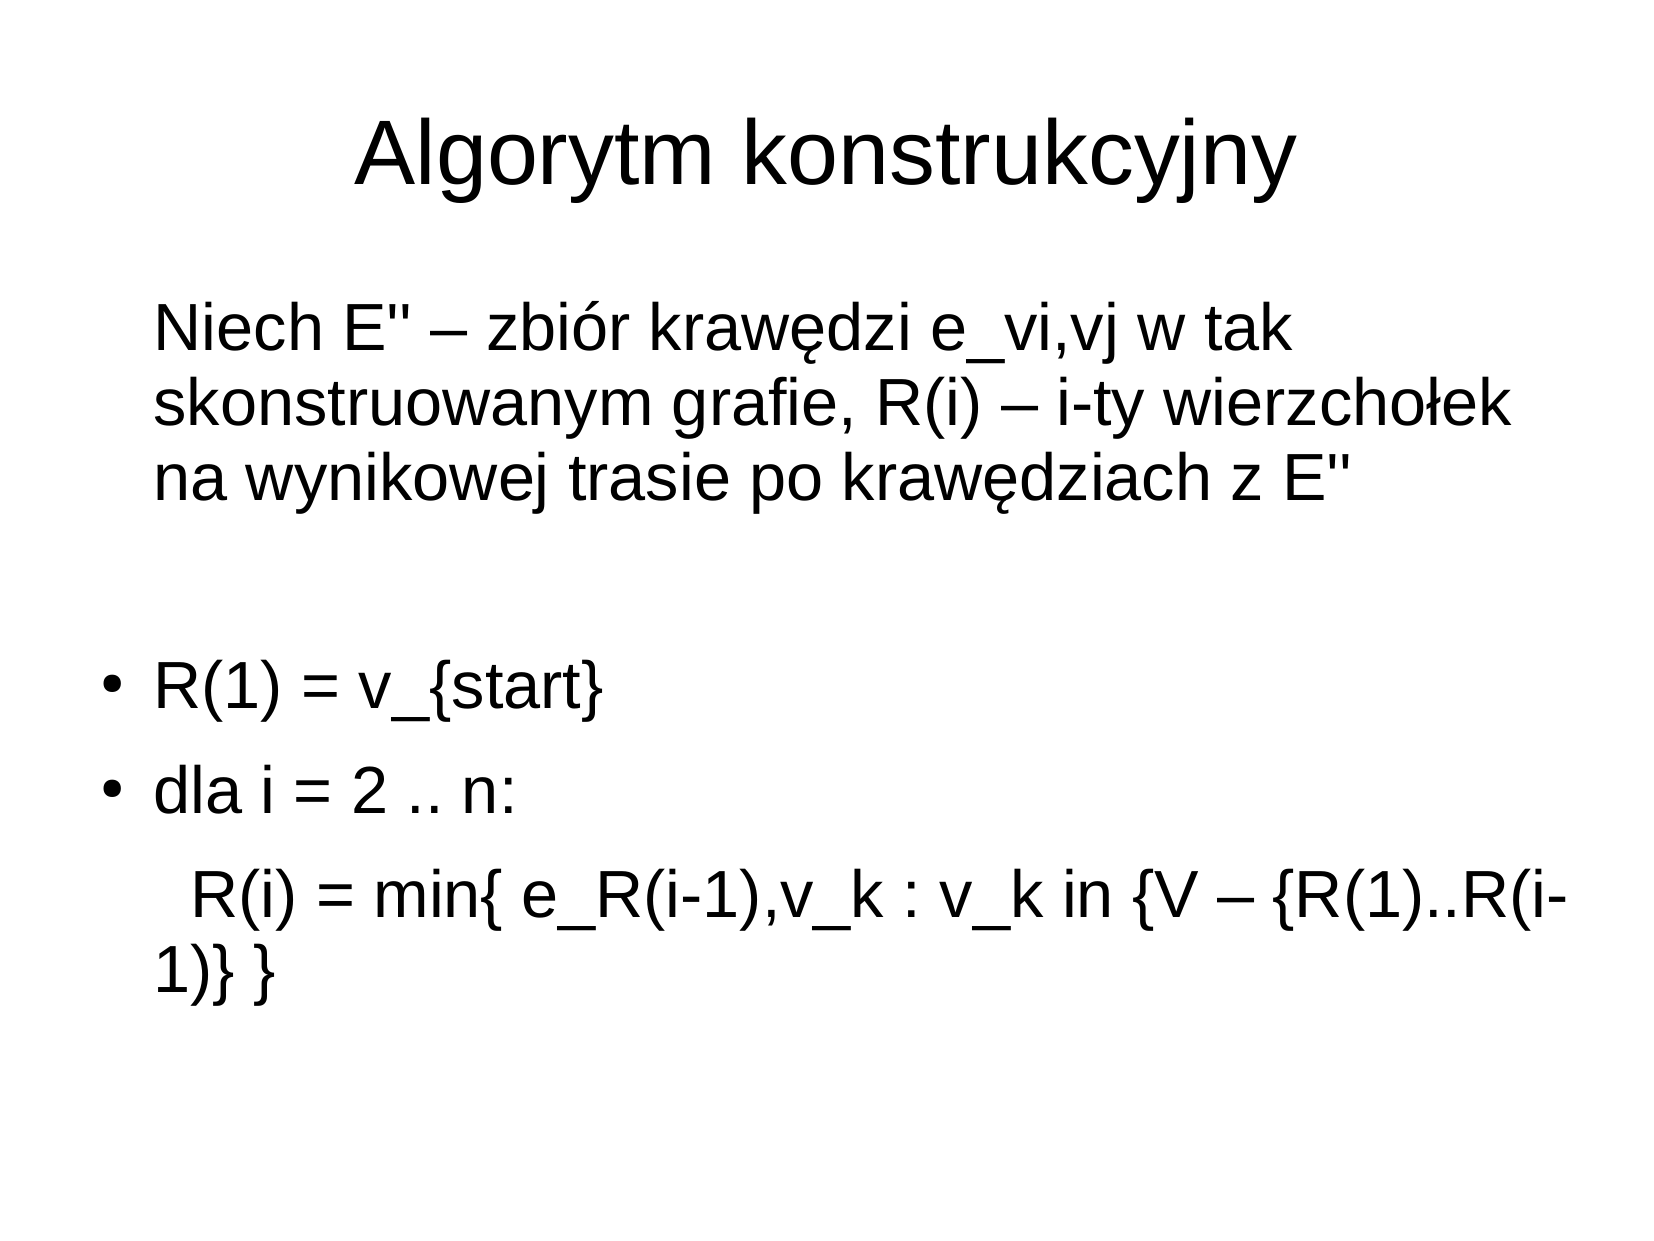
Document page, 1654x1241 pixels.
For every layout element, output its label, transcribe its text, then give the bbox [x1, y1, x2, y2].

list Niech E'' – zbiór krawędzi e_vi,vj w tak skonstruowanym grafie, R(i) – i-ty wierzchołek na wynikowej trasie po krawędziach z E'' R(1) = v_{start} dla i = 2 .. n: R(i) = min{ e_R(i-1),v_k : v_k in {V – {R(1)..R(i-1)} } [82, 290, 1571, 1010]
title Algorytm konstrukcyjny [82, 49, 1571, 257]
